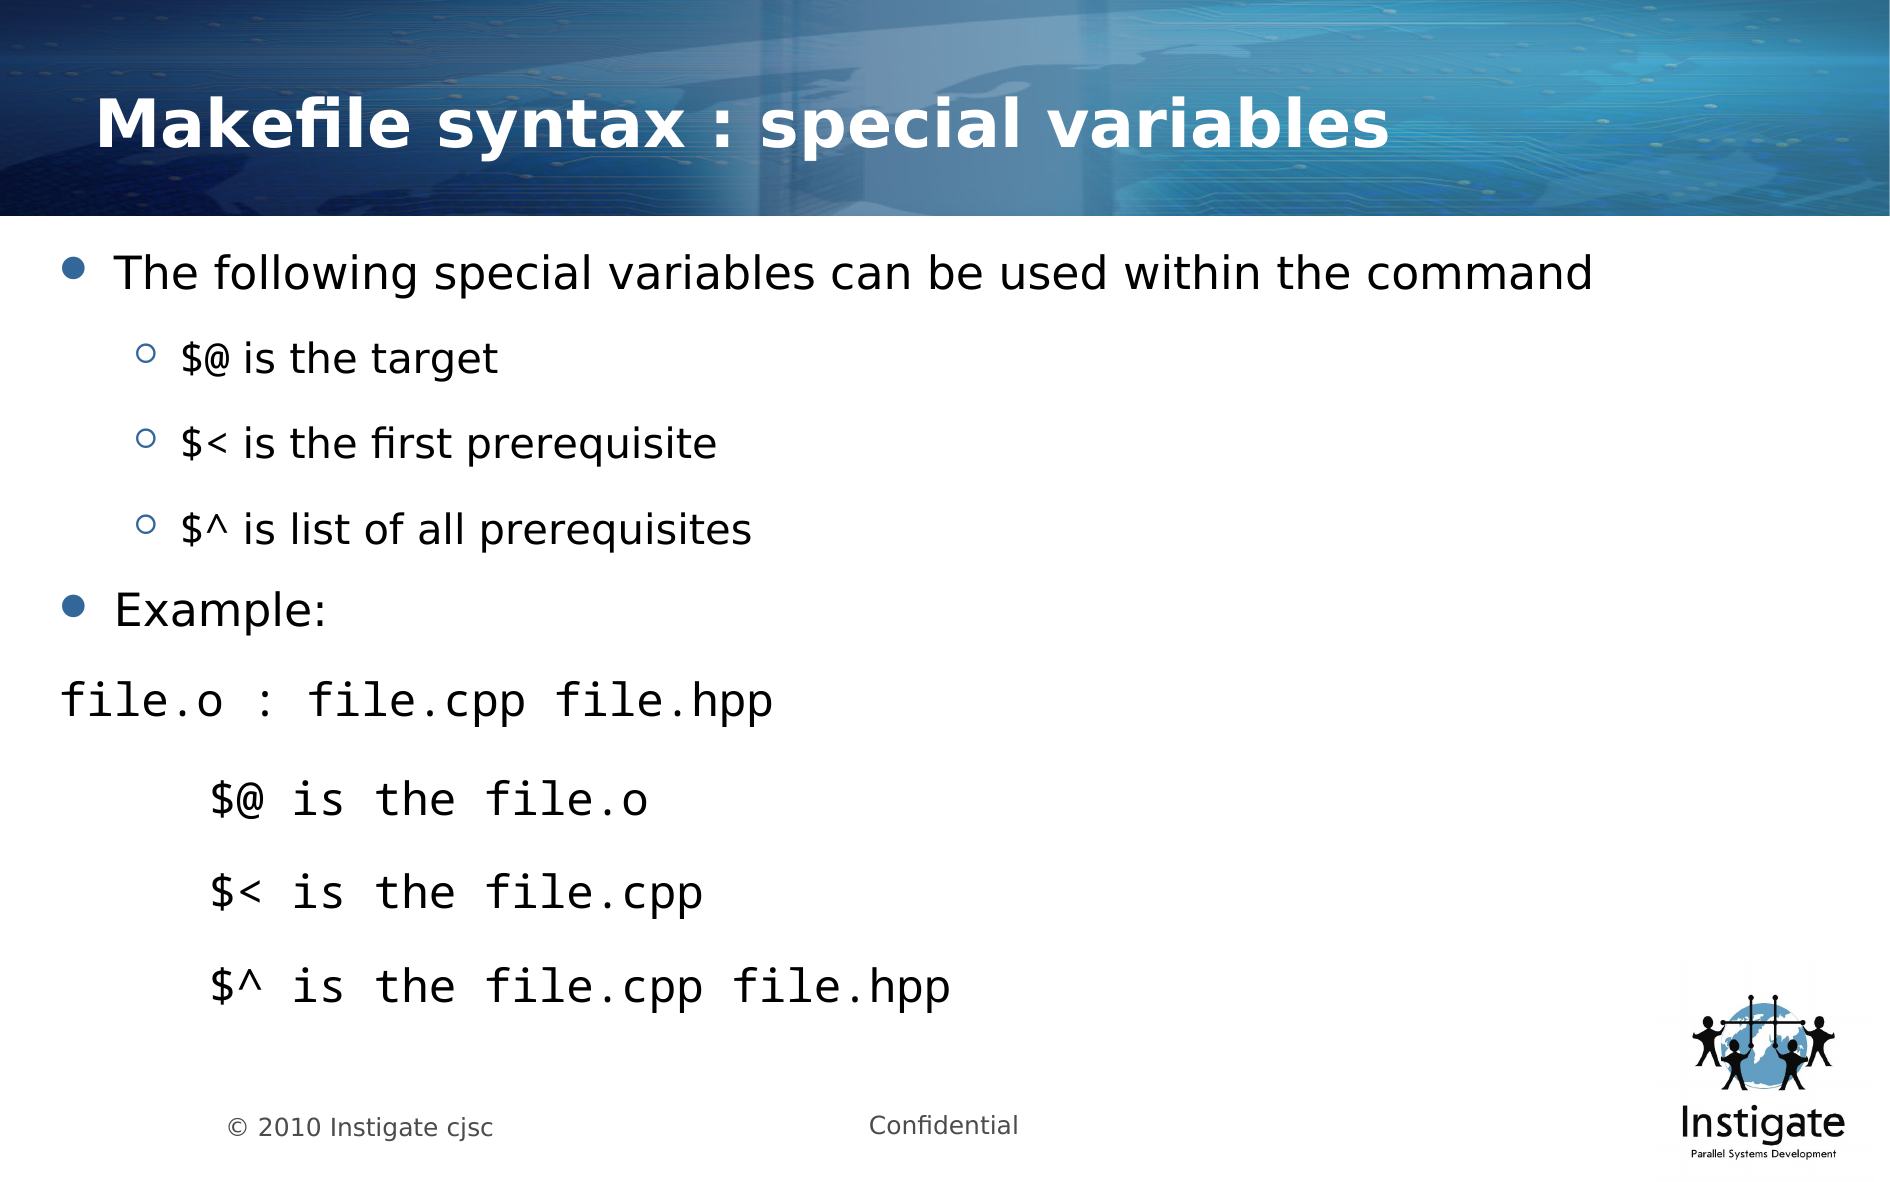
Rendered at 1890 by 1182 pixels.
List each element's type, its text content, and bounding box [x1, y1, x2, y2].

picture [1650, 956, 1876, 1182]
list The following special variables can be used within the command $@ is the target $< is the first prerequisite $^ is list of all prerequisites Example: file.o : file.cpp file.hpp $@ is the file.o $< is the file.cpp $^ is the file.cpp file.hpp [59, 236, 1831, 1001]
picture [0, 0, 1890, 216]
title Makefile syntax : special variables [94, 54, 1793, 210]
